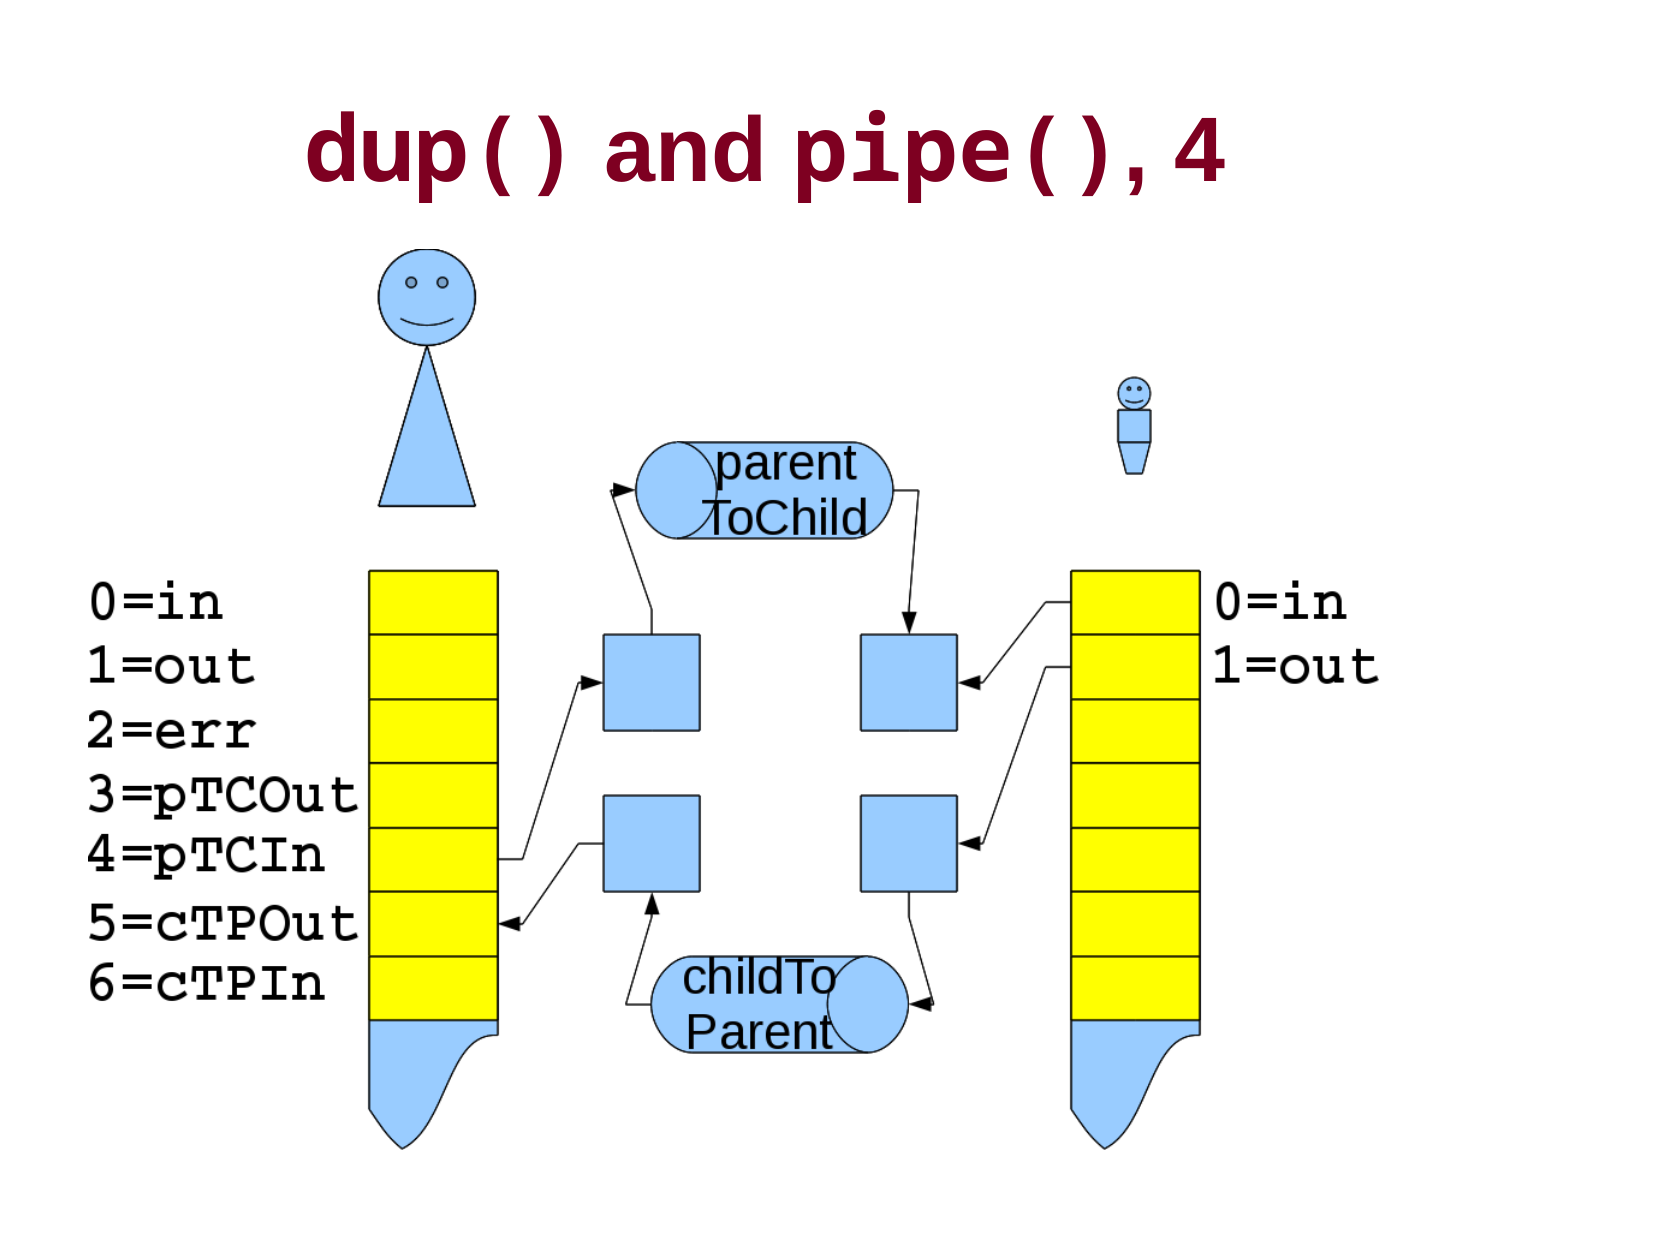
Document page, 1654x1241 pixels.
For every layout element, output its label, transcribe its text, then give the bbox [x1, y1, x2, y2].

picture [0, 0, 1654, 1241]
title dup() and pipe(), 4 [118, 48, 1411, 253]
